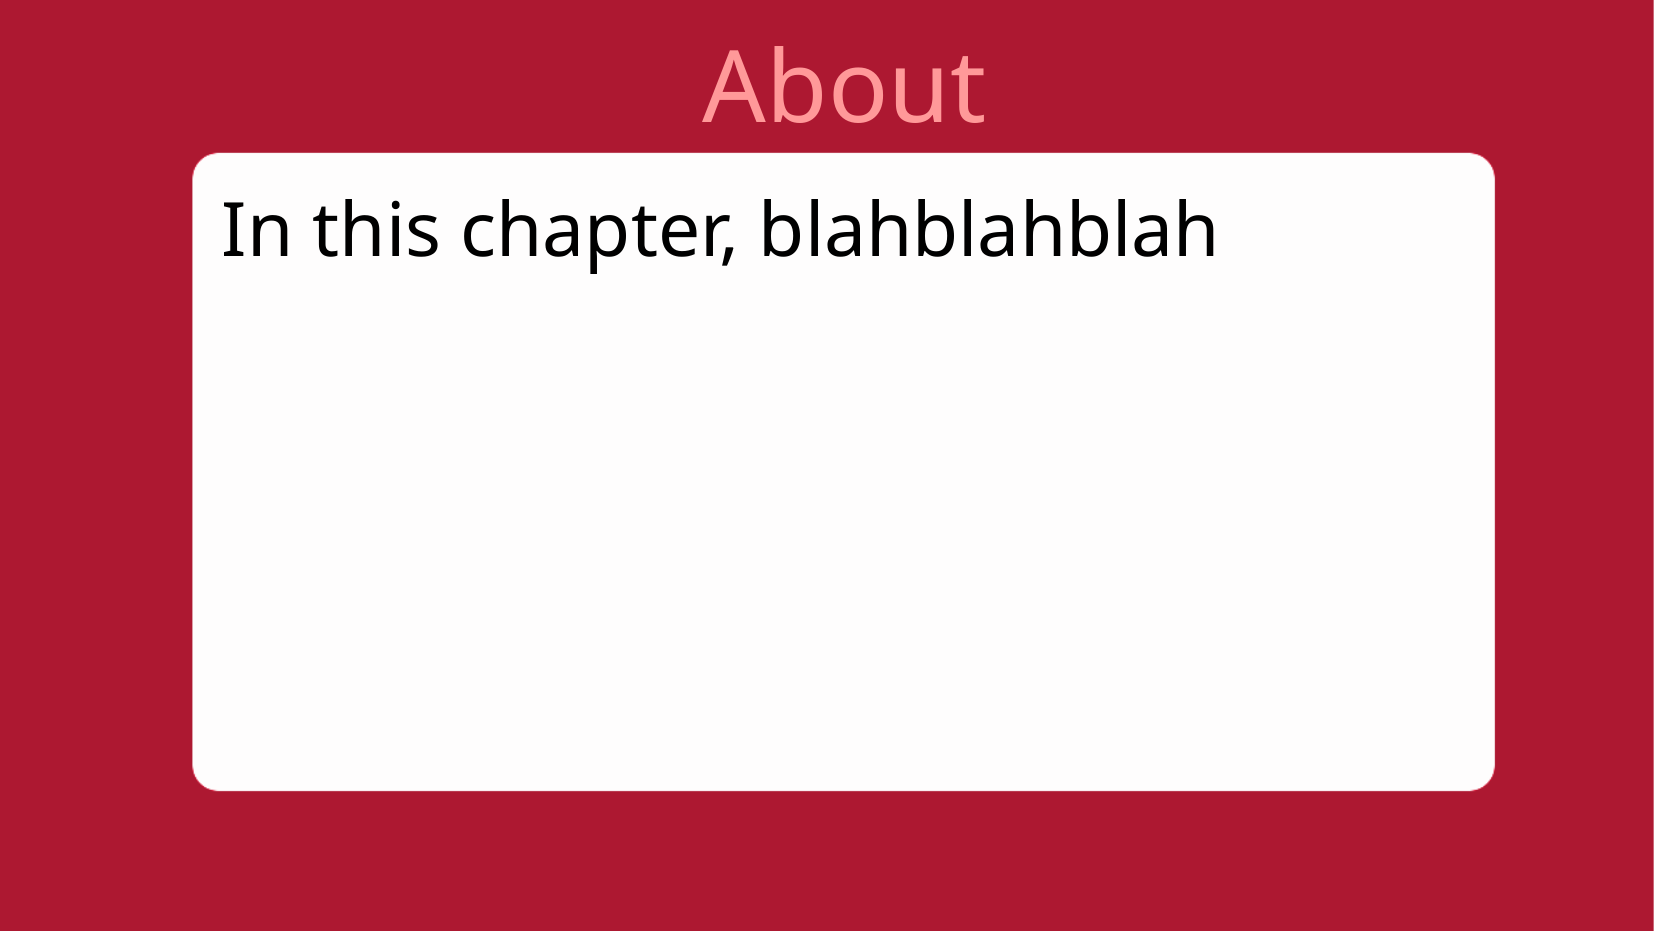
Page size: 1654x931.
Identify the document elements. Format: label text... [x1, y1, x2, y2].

title About [193, 19, 1496, 148]
text_box In this chapter, blahblahblah [221, 175, 1477, 769]
picture [0, 0, 1654, 931]
